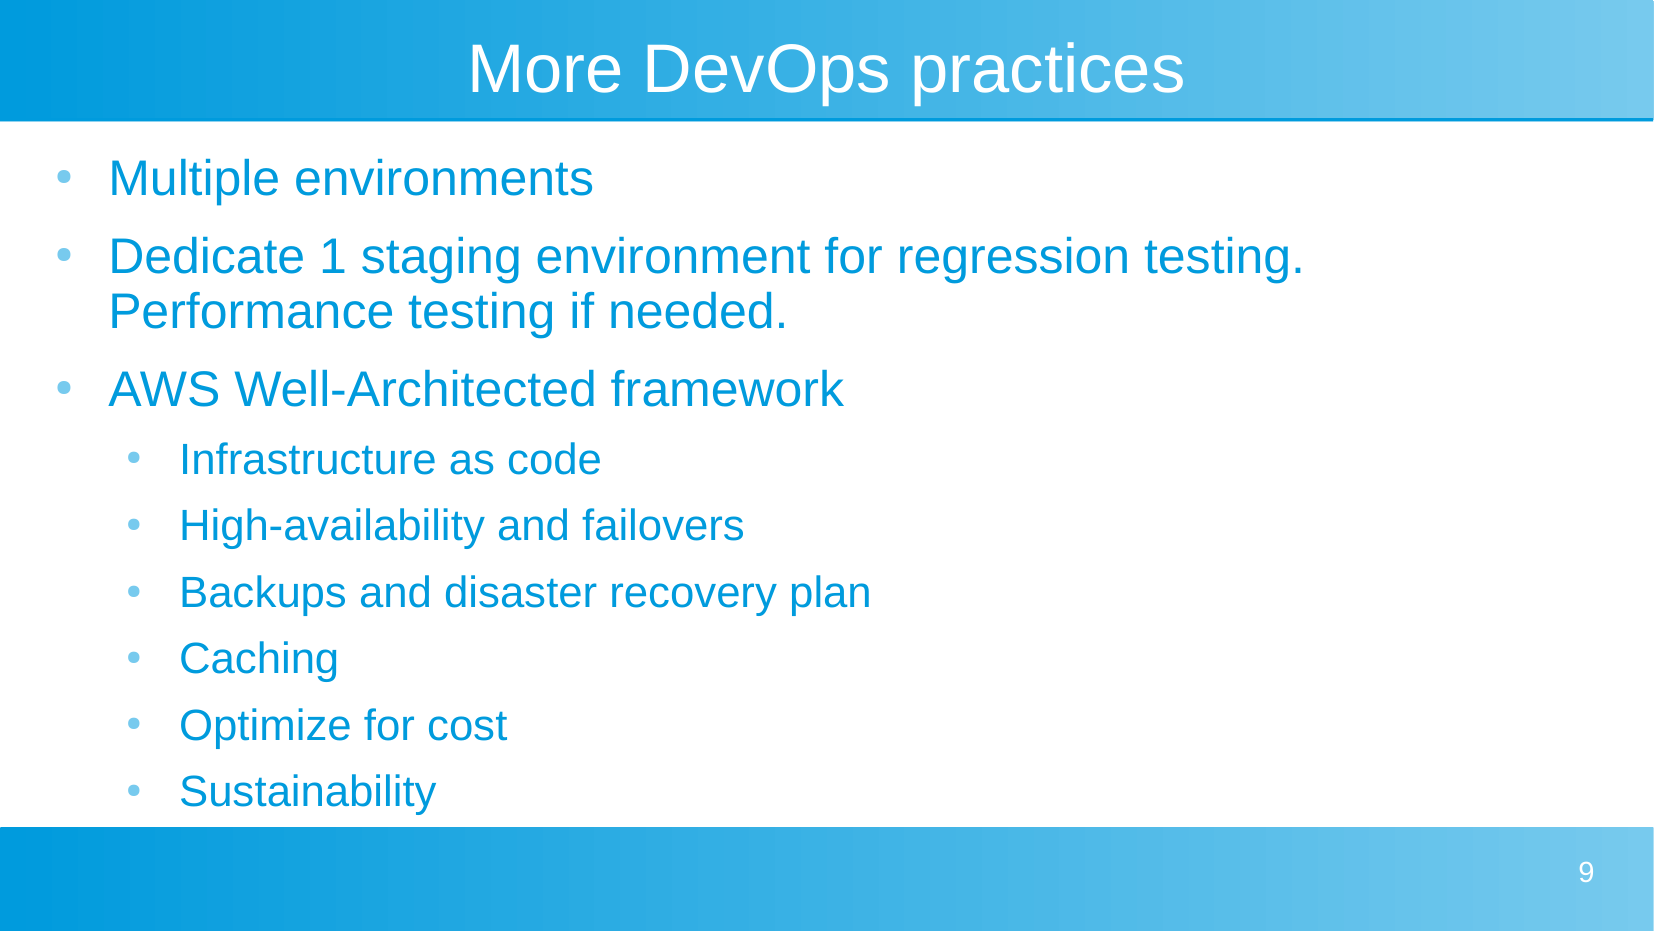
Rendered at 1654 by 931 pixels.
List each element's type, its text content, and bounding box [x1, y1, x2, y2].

title More DevOps practices [59, 29, 1595, 108]
list Multiple environments Dedicate 1 staging environment for regression testing. Performance testing if needed. AWS Well-Architected framework Infrastructure as code High-availability and failovers Backups and disaster recovery plan Caching Optimize for cost Sustainability [37, 150, 1573, 741]
